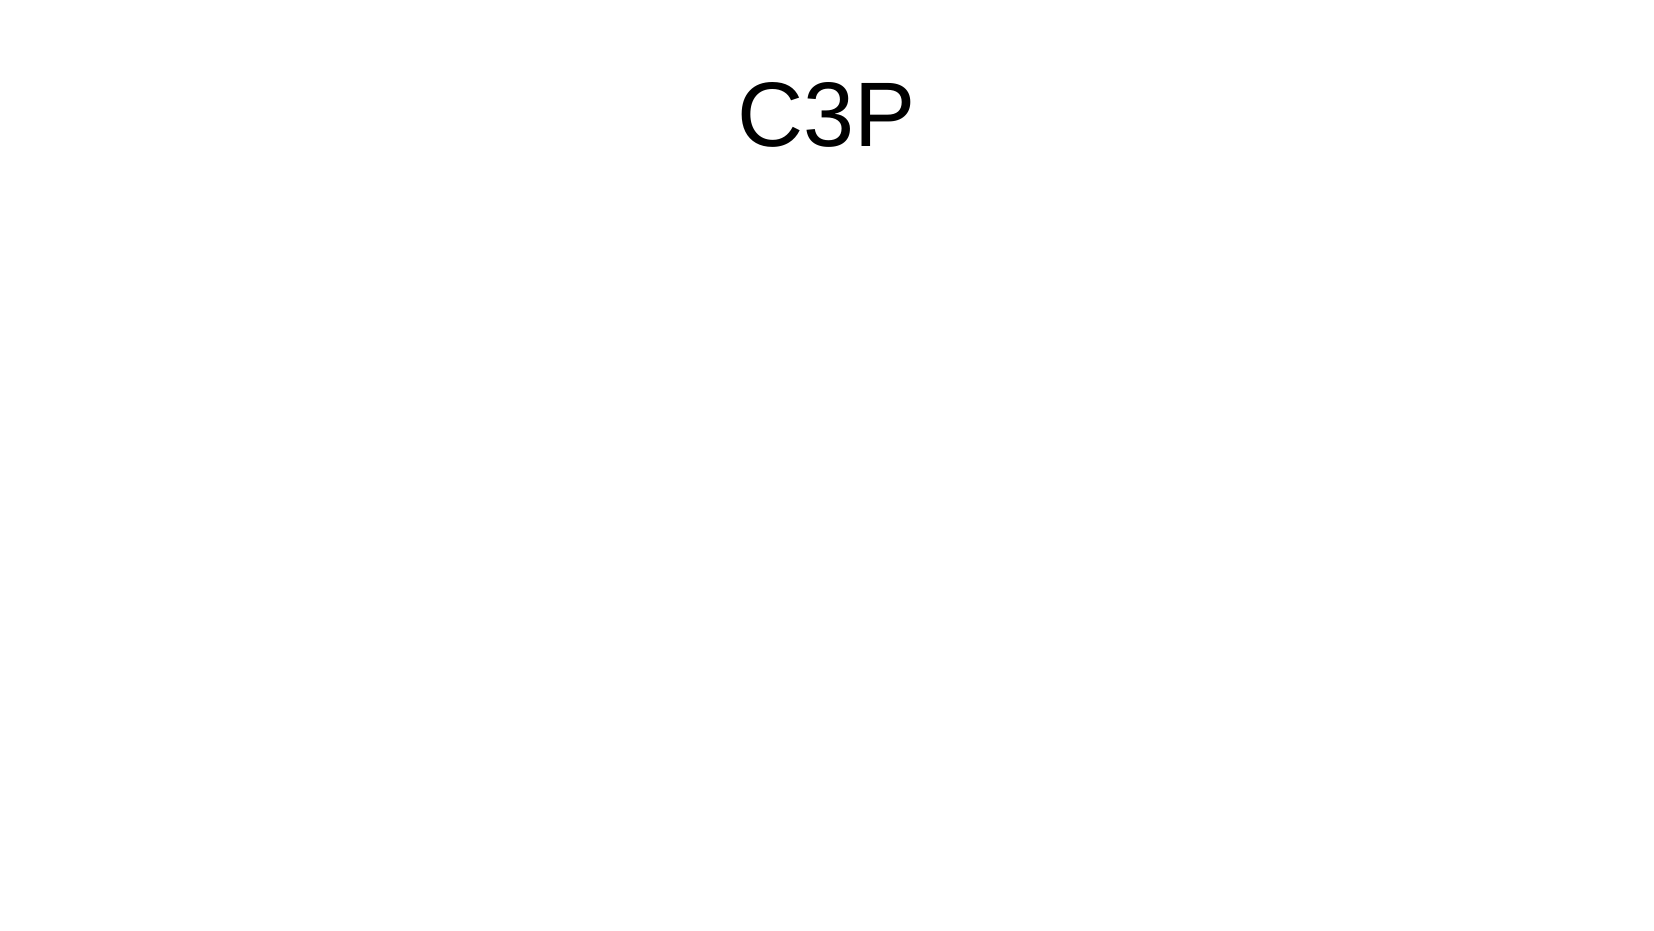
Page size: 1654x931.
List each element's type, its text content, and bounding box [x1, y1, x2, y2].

title C3P [82, 37, 1571, 193]
